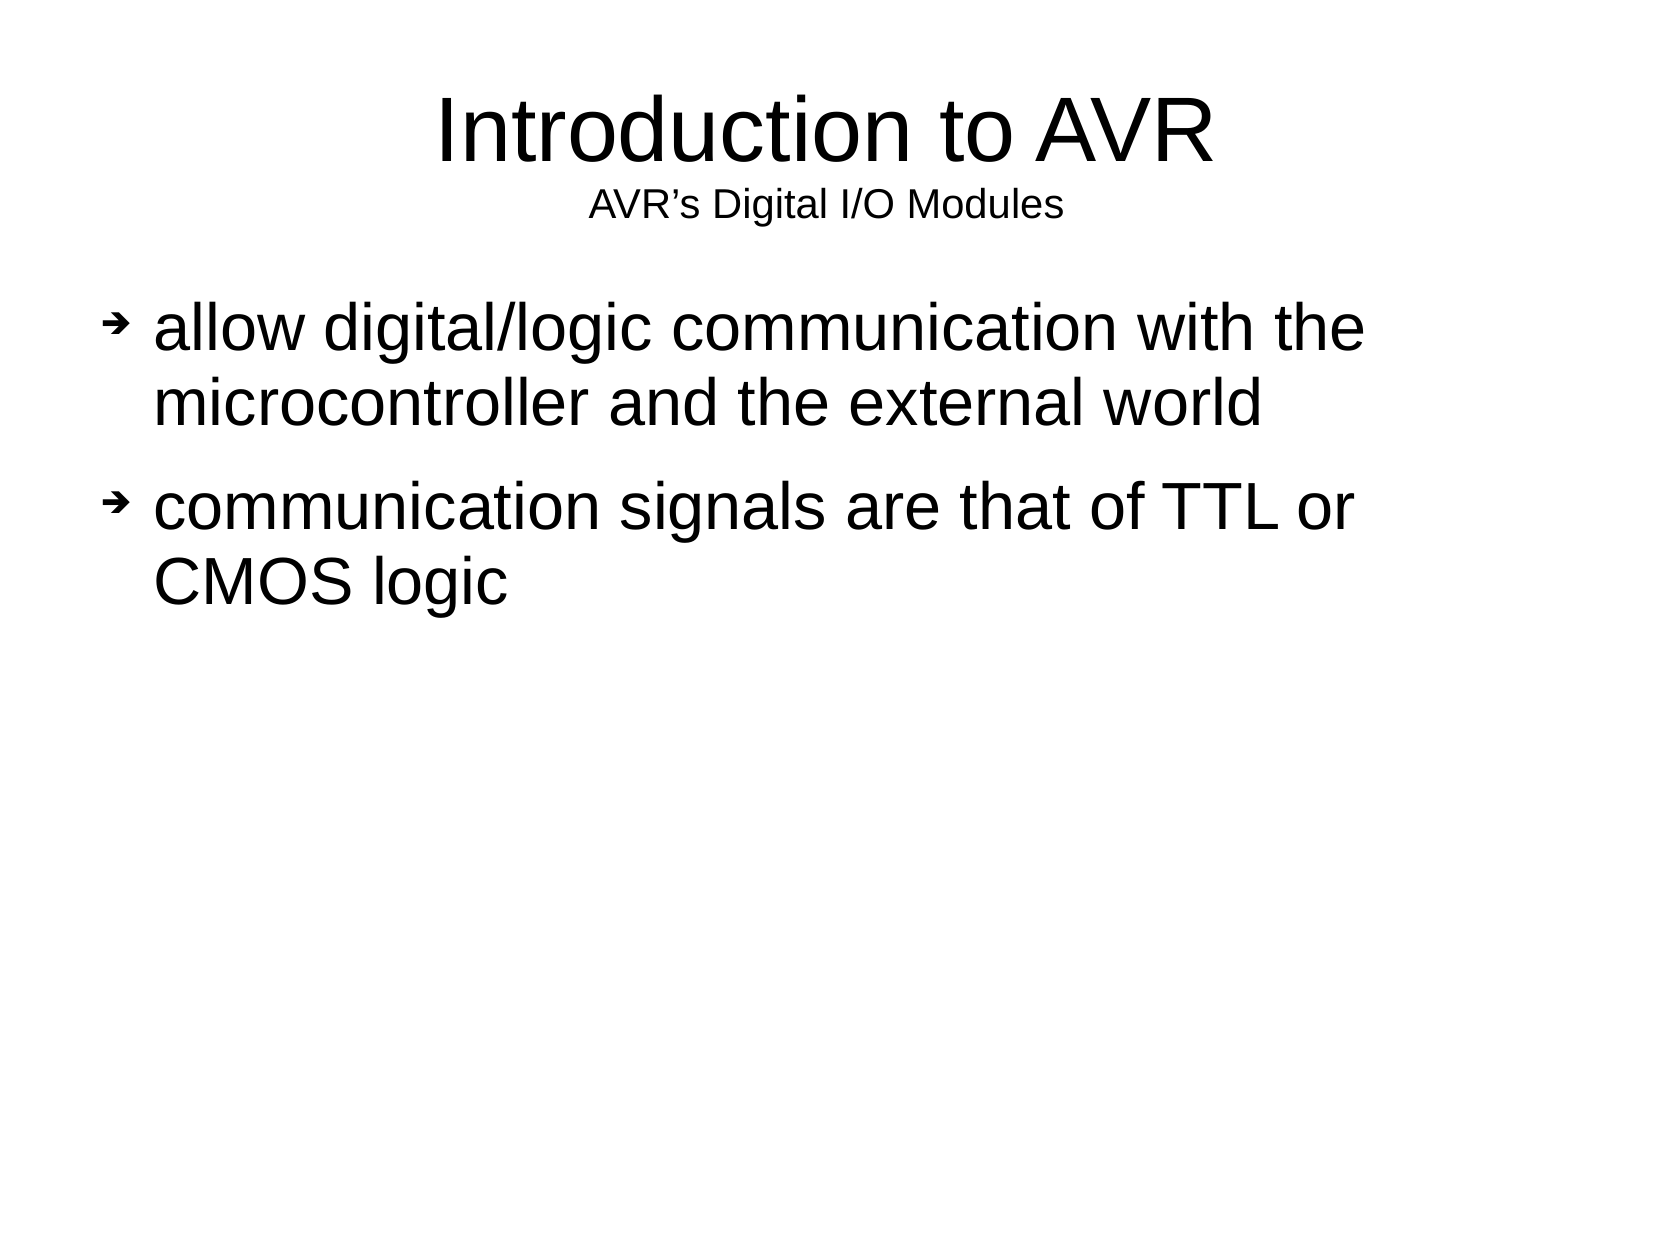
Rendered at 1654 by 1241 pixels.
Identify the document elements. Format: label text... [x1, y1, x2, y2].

title Introduction to AVR AVR’s Digital I/O Modules [82, 49, 1571, 257]
list allow digital/logic communication with the microcontroller and the external world communication signals are that of TTL or CMOS logic [82, 290, 1571, 1010]
